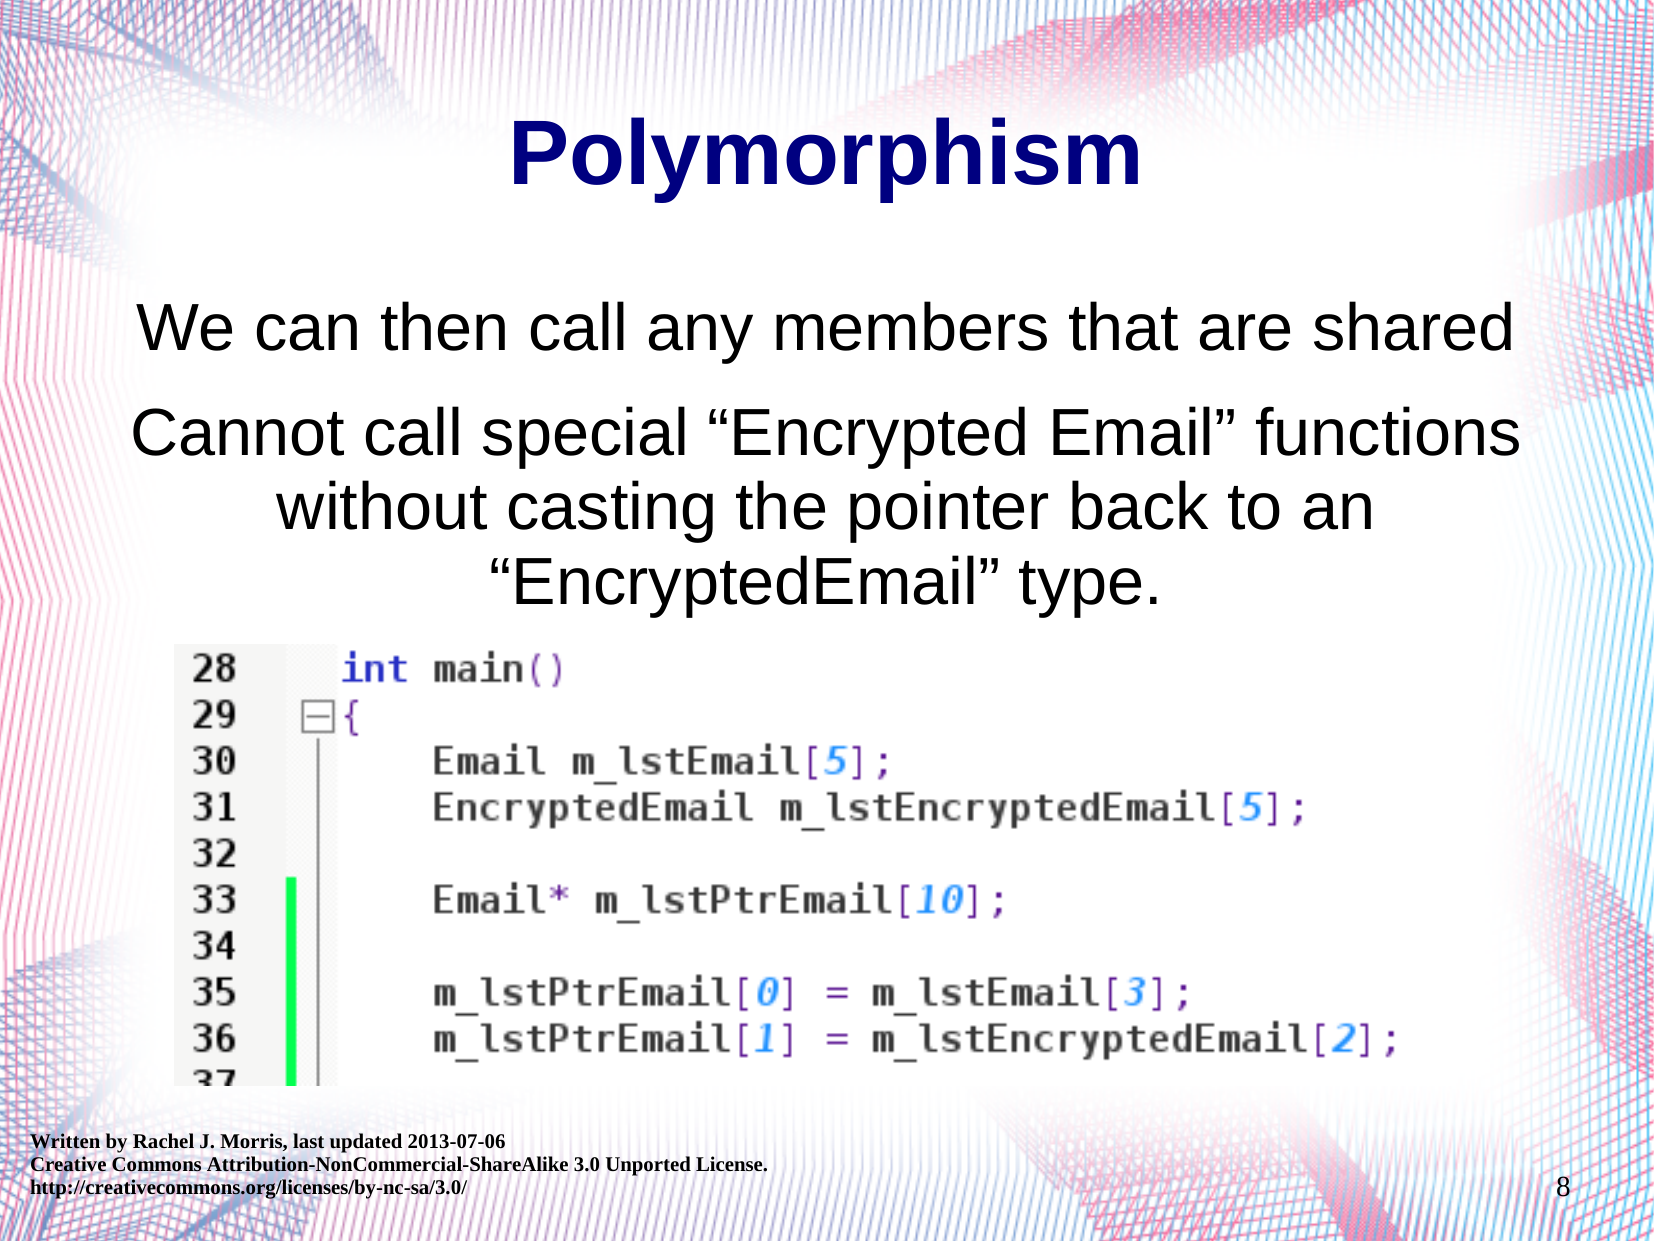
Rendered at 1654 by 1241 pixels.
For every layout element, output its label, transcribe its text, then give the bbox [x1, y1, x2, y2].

list We can then call any members that are shared Cannot call special “Encrypted Email” functions without casting the pointer back to an “EncryptedEmail” type. [82, 290, 1571, 619]
picture [0, 0, 1654, 1241]
title Polymorphism [82, 49, 1571, 257]
